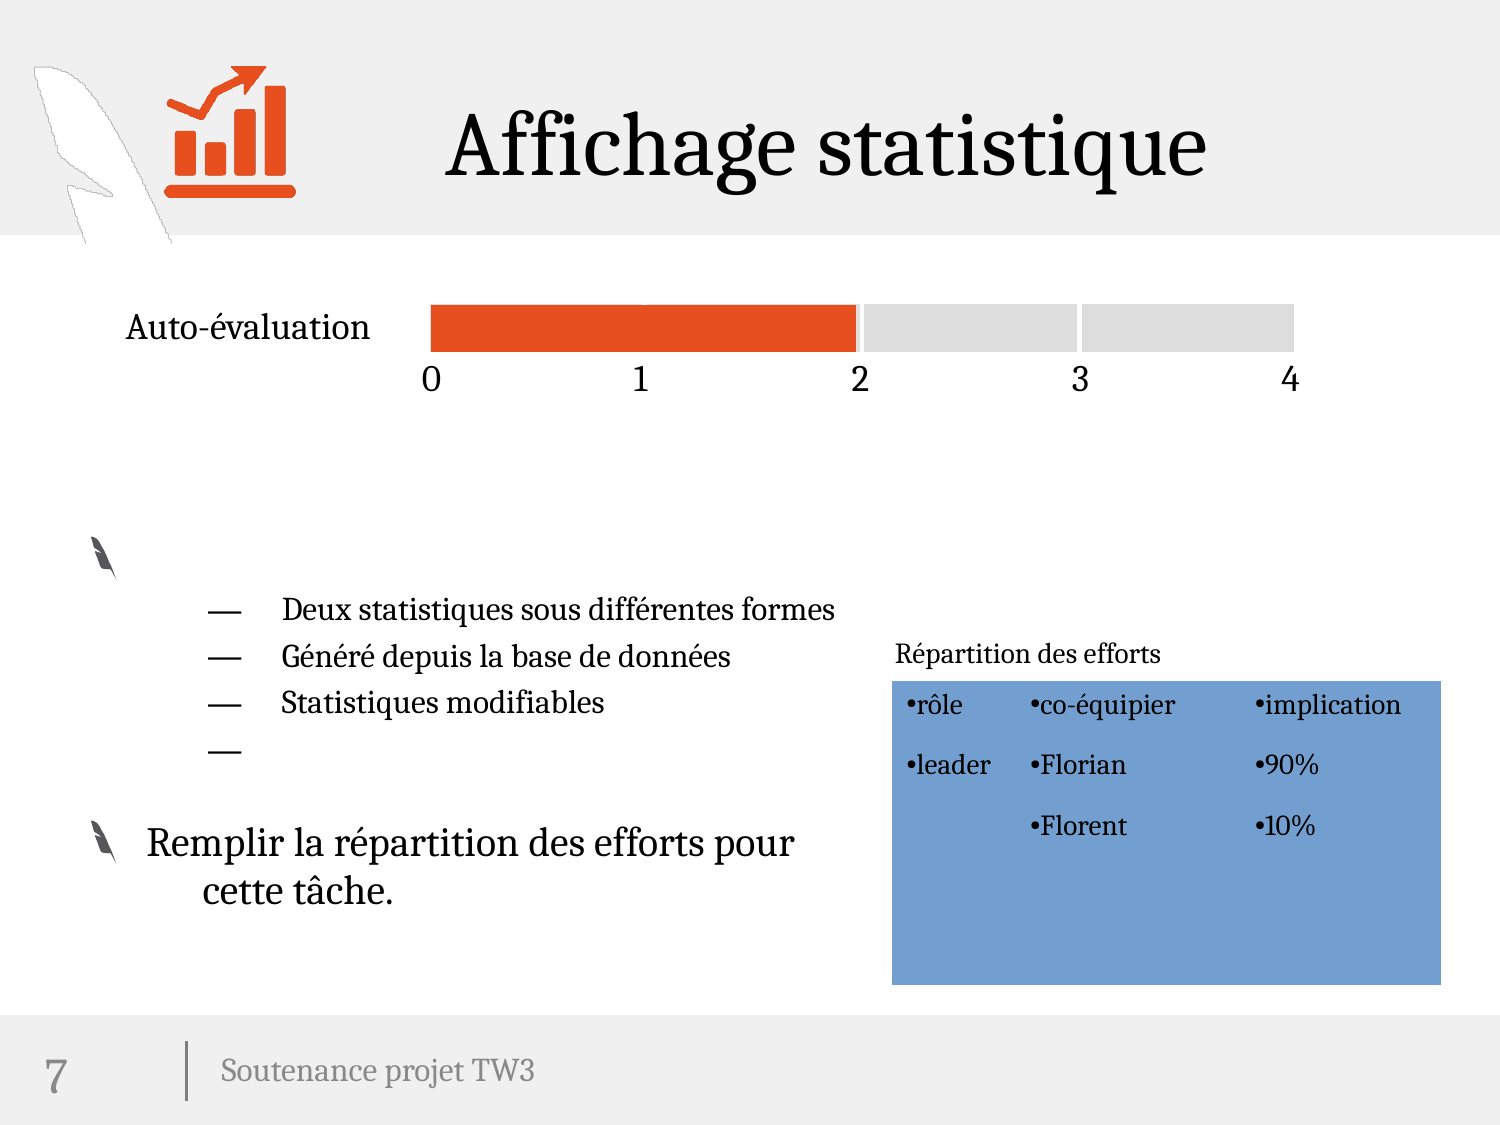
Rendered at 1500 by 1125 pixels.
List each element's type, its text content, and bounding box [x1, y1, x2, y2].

text_box Soutenance projet TW3 [206, 1041, 939, 1102]
table_cell Florent [1016, 802, 1240, 863]
text_box [431, 305, 856, 352]
table_cell [1016, 863, 1240, 924]
table_cell [1240, 924, 1441, 985]
table_cell Florian [1016, 741, 1240, 802]
table_cell [892, 863, 1016, 924]
table_cell [892, 924, 1016, 985]
table_cell [892, 802, 1016, 863]
table_cell 90% [1240, 741, 1441, 802]
table_header rôle [892, 681, 1016, 741]
table_cell 10% [1240, 802, 1441, 863]
text_box Répartition des efforts [879, 630, 1193, 681]
table_cell leader [892, 741, 1016, 802]
list Deux statistiques sous différentes formes Généré depuis la base de données Statistiques modifiables Remplir la répartition des efforts pour cette tâche. [75, 444, 869, 1005]
picture [164, 66, 296, 198]
title Affichage statistique [230, 45, 1426, 233]
table_cell [1240, 863, 1441, 924]
table_header implication [1240, 681, 1441, 741]
text_box [29, 1041, 160, 1102]
table_header co-équipier [1016, 681, 1240, 741]
table_cell [1016, 924, 1240, 985]
